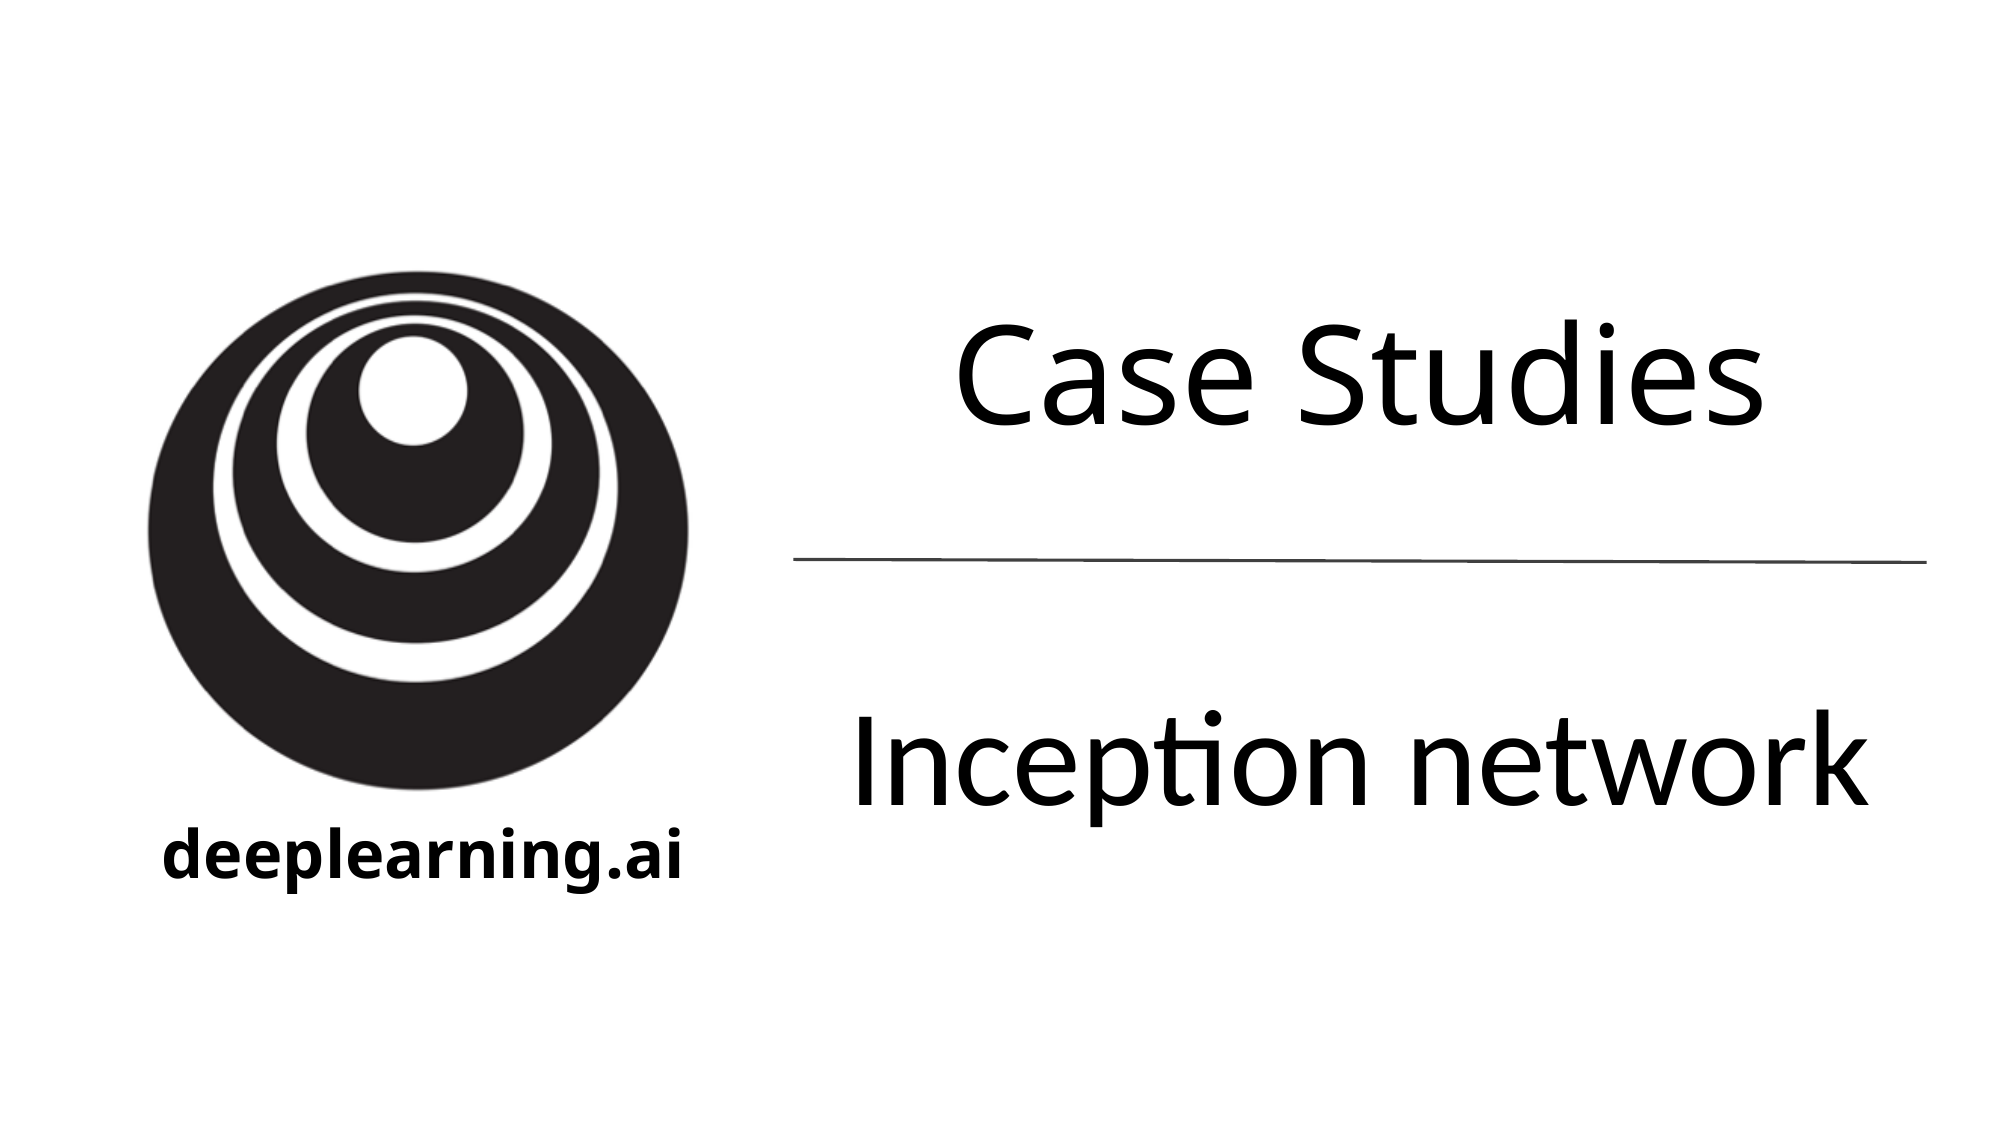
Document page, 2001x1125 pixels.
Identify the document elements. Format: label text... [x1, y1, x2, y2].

text_box deeplearning.ai [56, 768, 790, 901]
text_box [179, 194, 669, 702]
picture [108, 234, 739, 768]
title Case Studies [848, 161, 1872, 462]
text_box Inception network [750, 660, 1971, 843]
